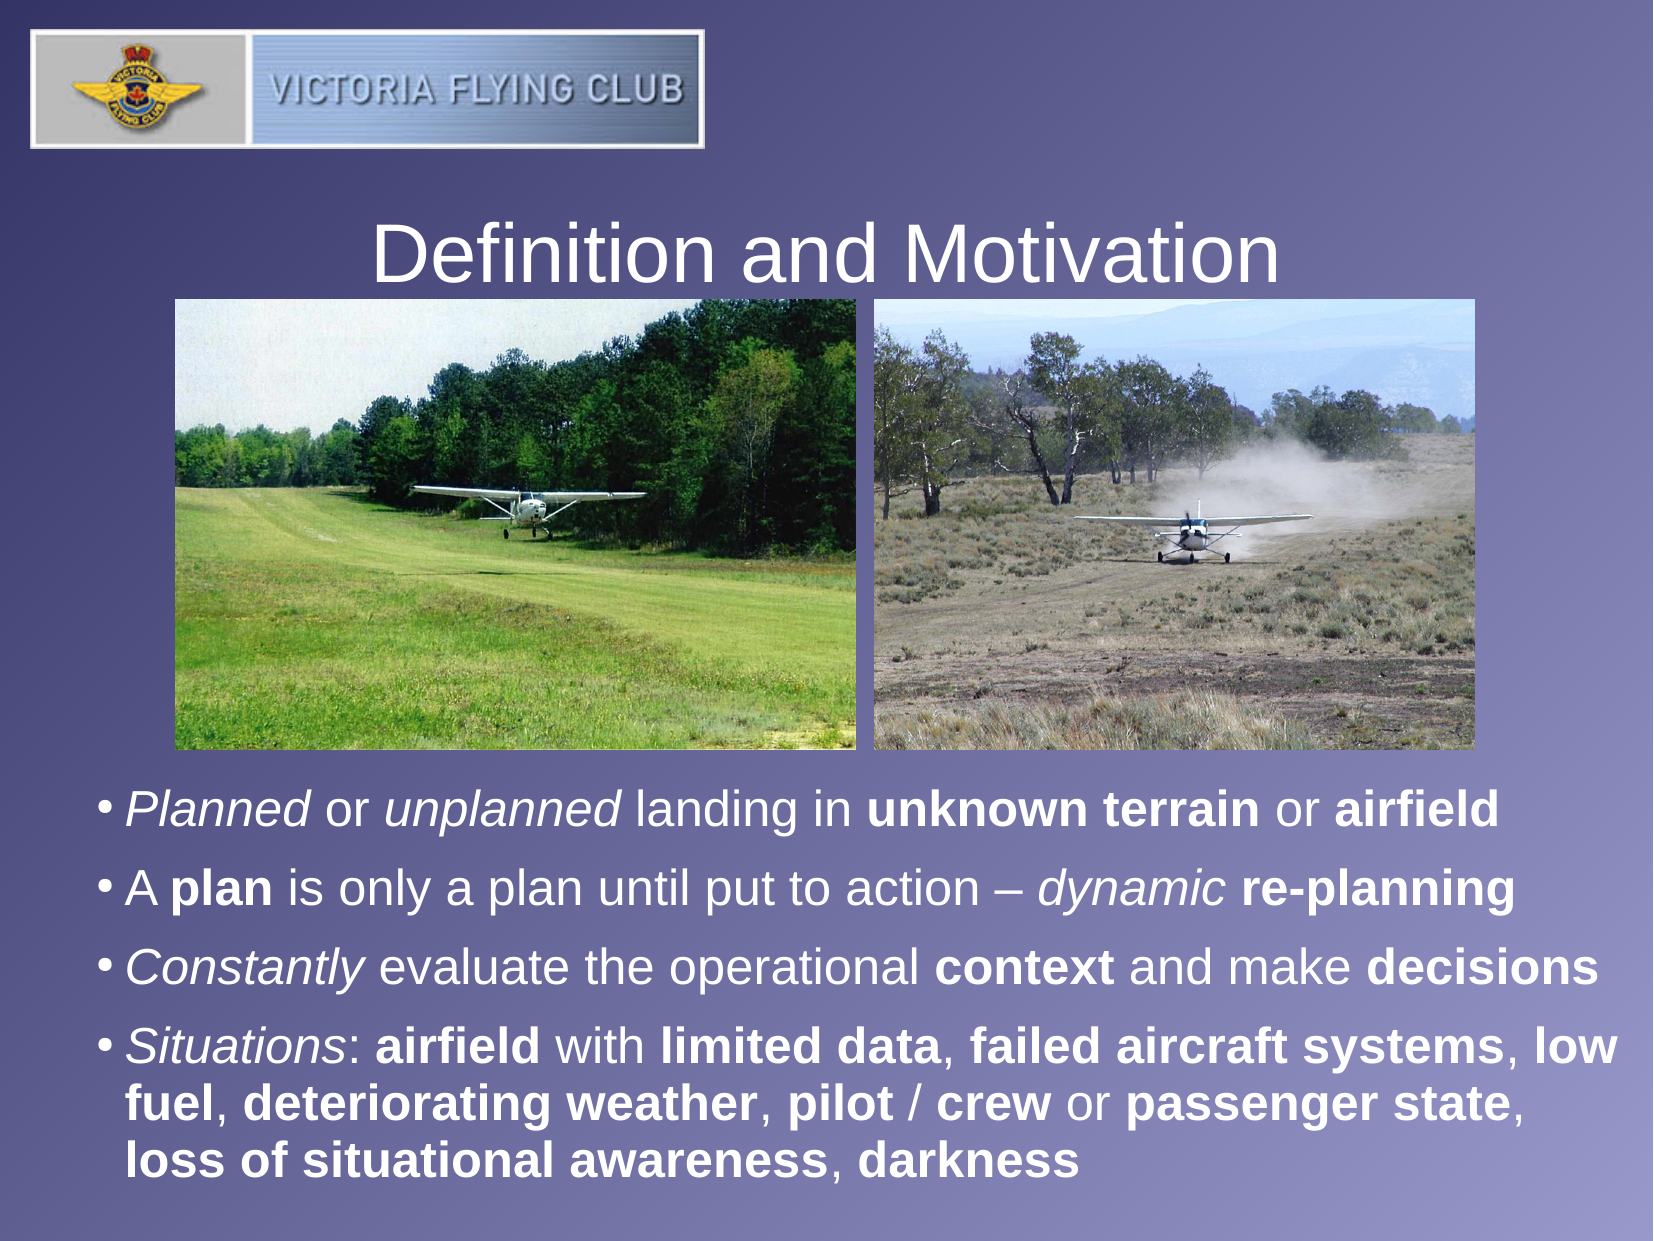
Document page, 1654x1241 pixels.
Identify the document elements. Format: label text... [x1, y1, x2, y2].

list Planned or unplanned landing in unknown terrain or airfield A plan is only a plan until put to action – dynamic re-planning Constantly evaluate the operational context and make decisions Situations: airfield with limited data, failed aircraft systems, low fuel, deteriorating weather, pilot / crew or passenger state, loss of situational awareness, darkness [82, 780, 1621, 1201]
picture [30, 29, 705, 149]
picture [175, 299, 856, 751]
picture [874, 299, 1475, 751]
title Definition and Motivation [82, 150, 1571, 358]
